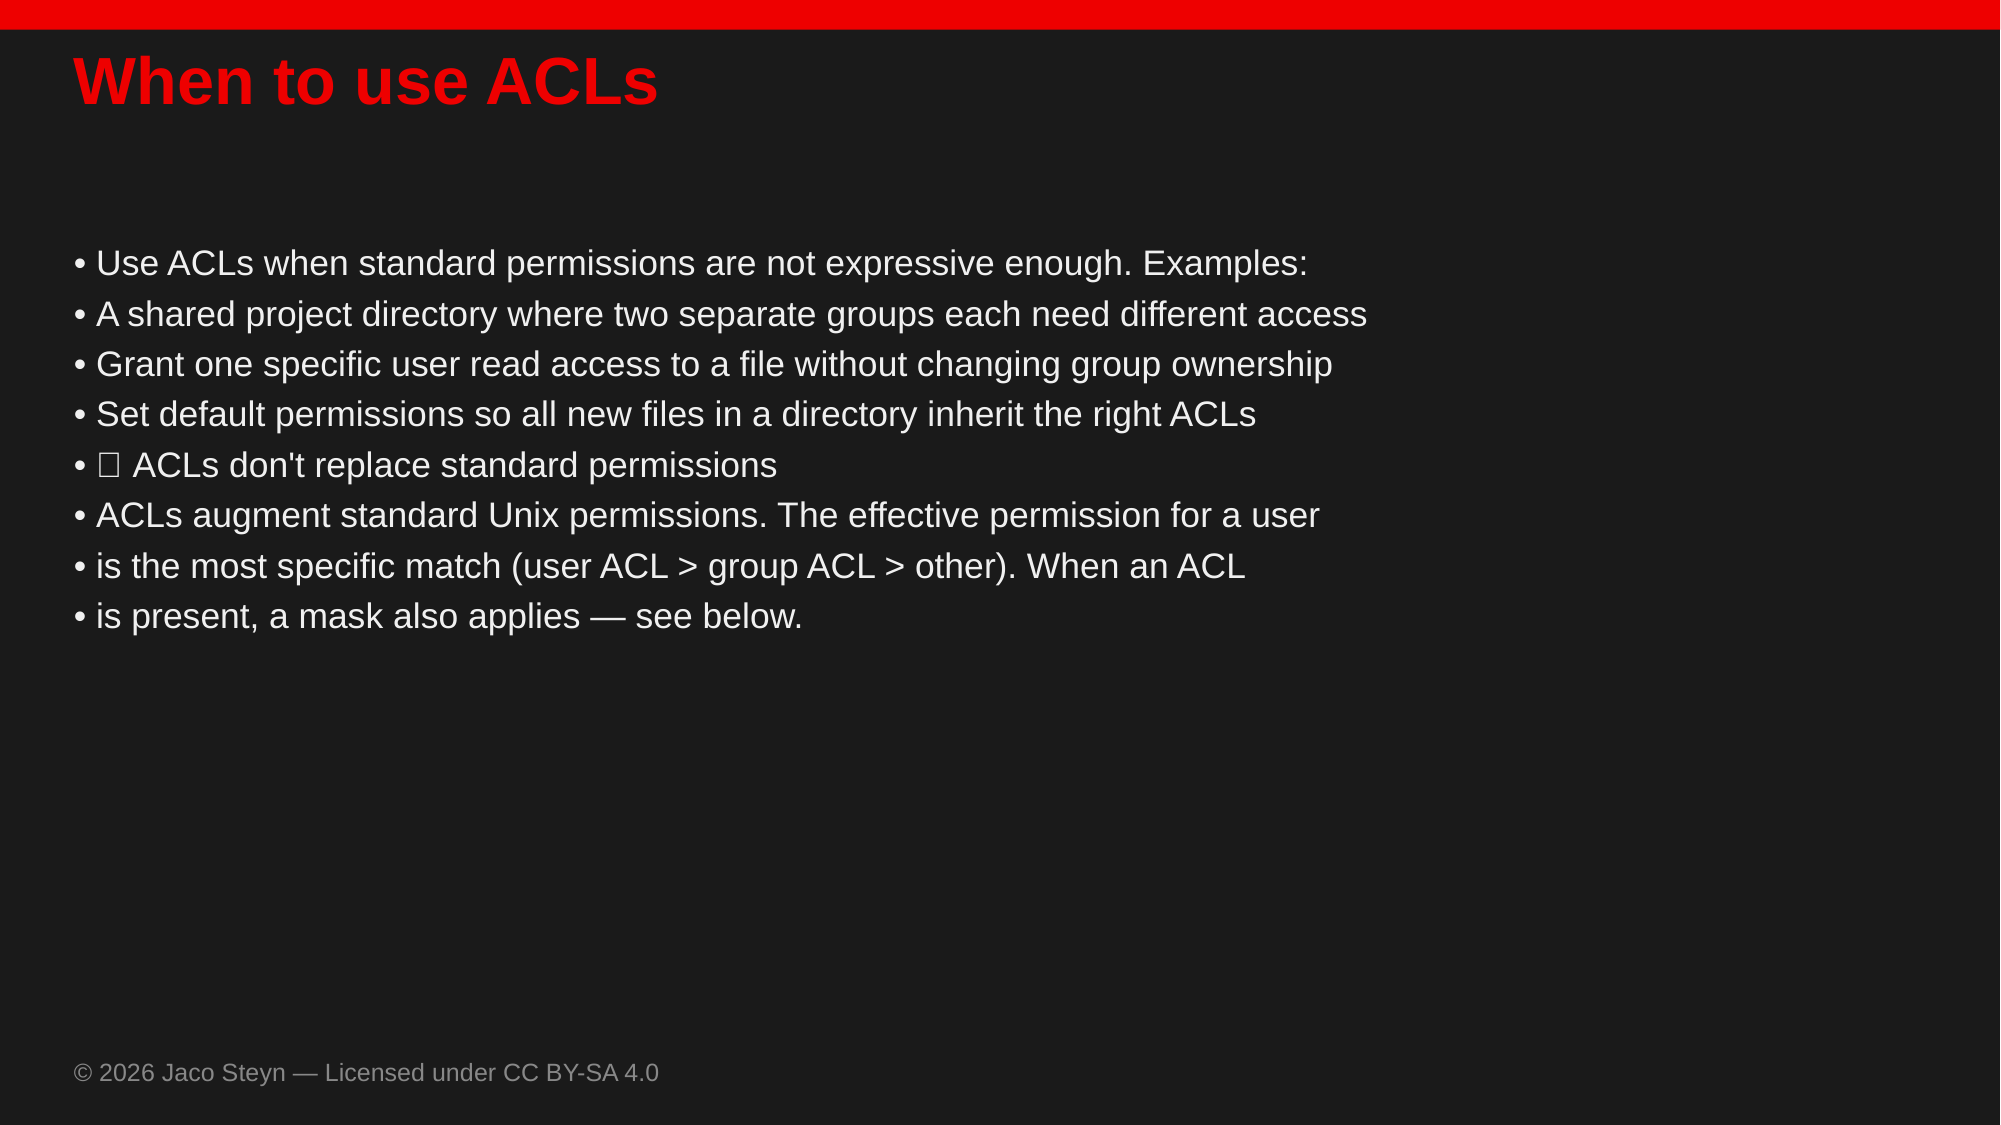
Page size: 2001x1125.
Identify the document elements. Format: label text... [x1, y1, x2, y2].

text_box [0, 0, 2001, 30]
text_box © 2026 Jaco Steyn — Licensed under CC BY-SA 4.0 [59, 1051, 1942, 1093]
text_box When to use ACLs [59, 36, 1942, 208]
text_box • Use ACLs when standard permissions are not expressive enough. Examples: • A shared project directory where two separate groups each need different access • Grant one specific user read access to a file without changing group ownership • Set default permissions so all new files in a directory inherit the right ACLs • 💡 ACLs don't replace standard permissions • ACLs augment standard Unix permissions. The effective permission for a user • is the most specific match (user ACL > group ACL > other). When an ACL • is present, a mask also applies — see below. [59, 236, 1942, 1037]
